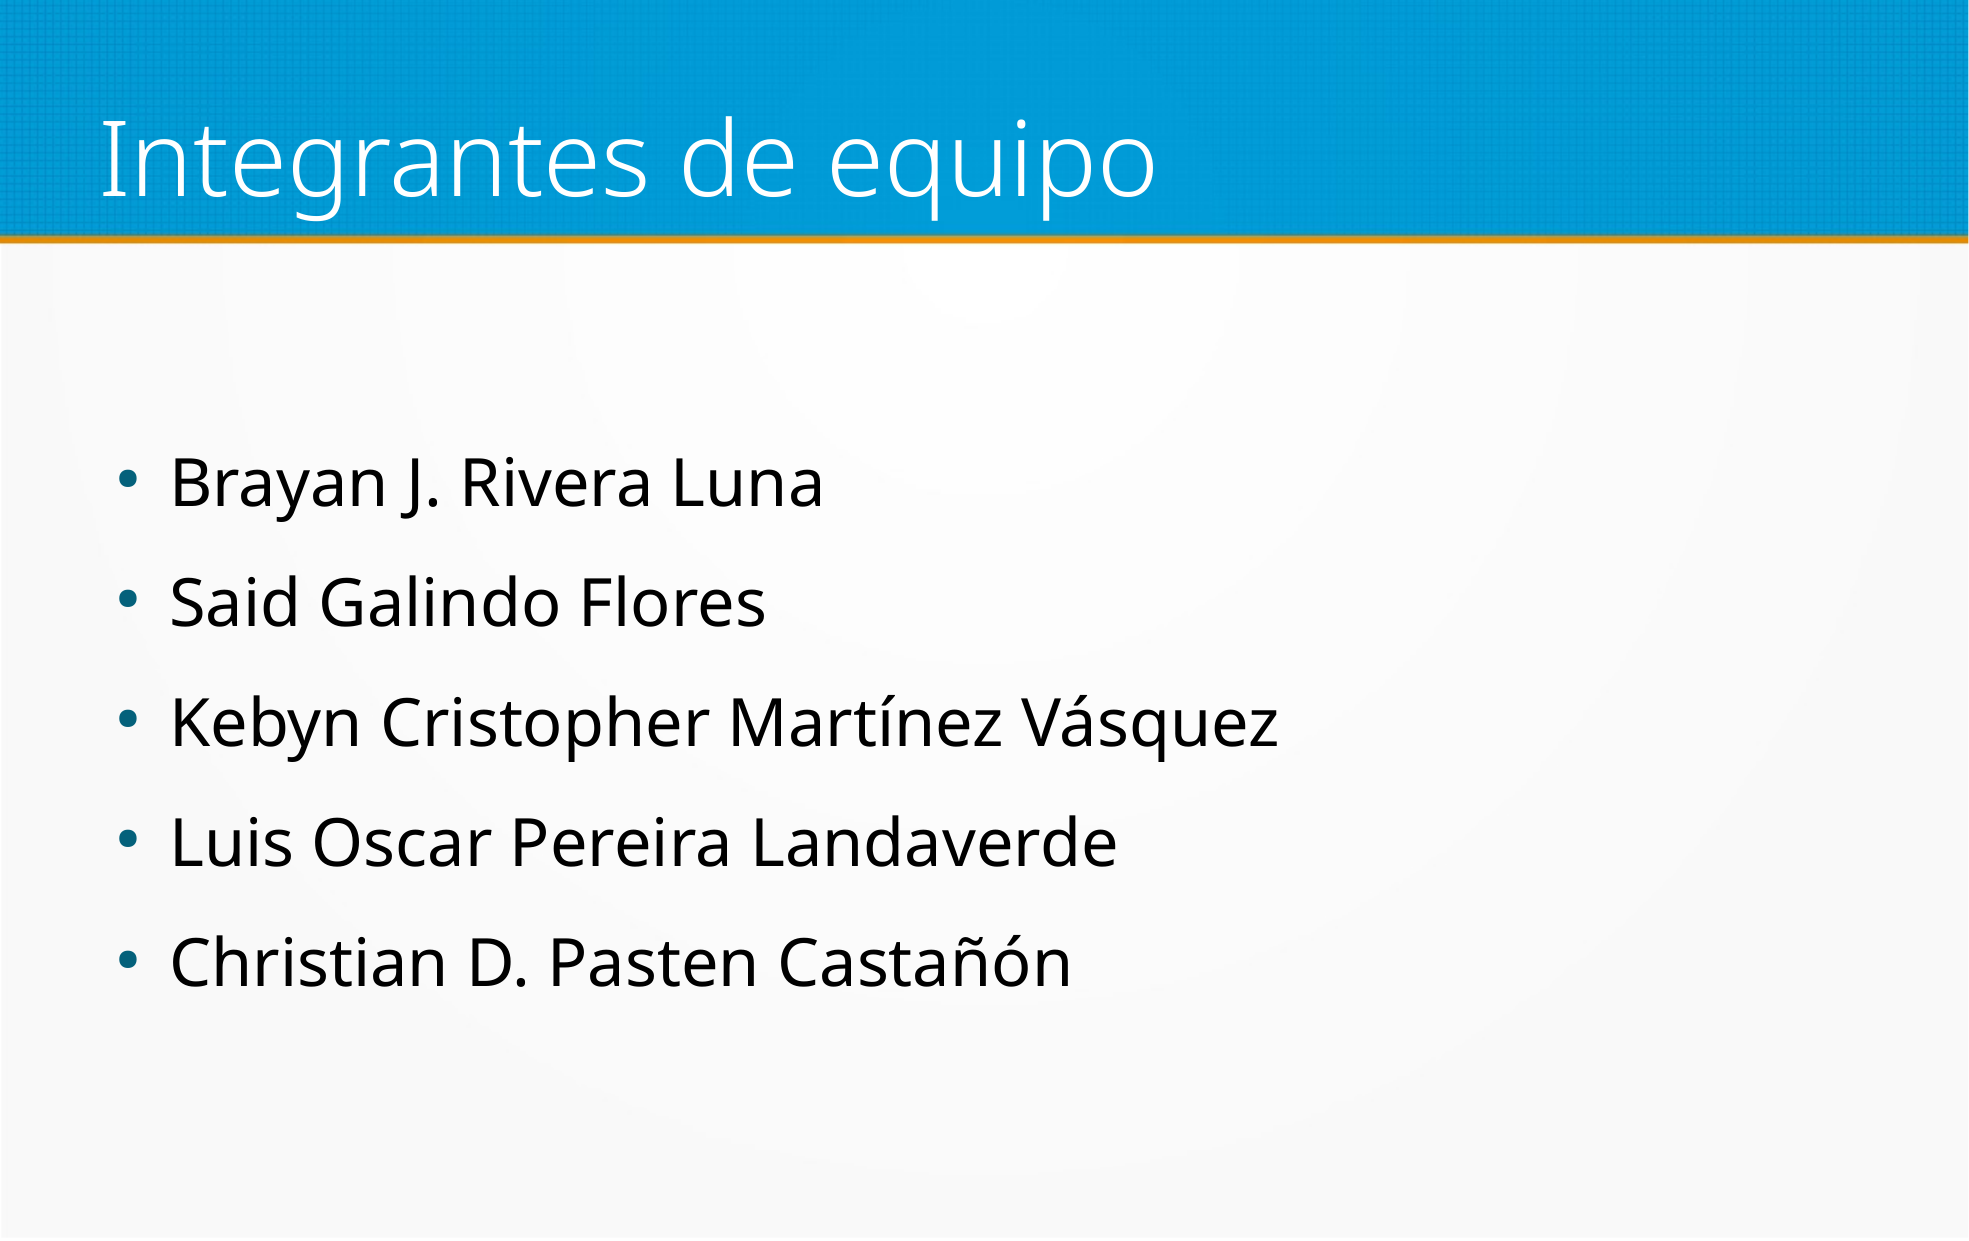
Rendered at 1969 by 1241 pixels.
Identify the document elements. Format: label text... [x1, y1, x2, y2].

title Integrantes de equipo [98, 19, 1870, 227]
list Brayan J. Rivera Luna Said Galindo Flores Kebyn Cristopher Martínez Vásquez Luis Oscar Pereira Landaverde Christian D. Pasten Castañón [98, 315, 1861, 1081]
picture [0, 233, 1969, 1241]
